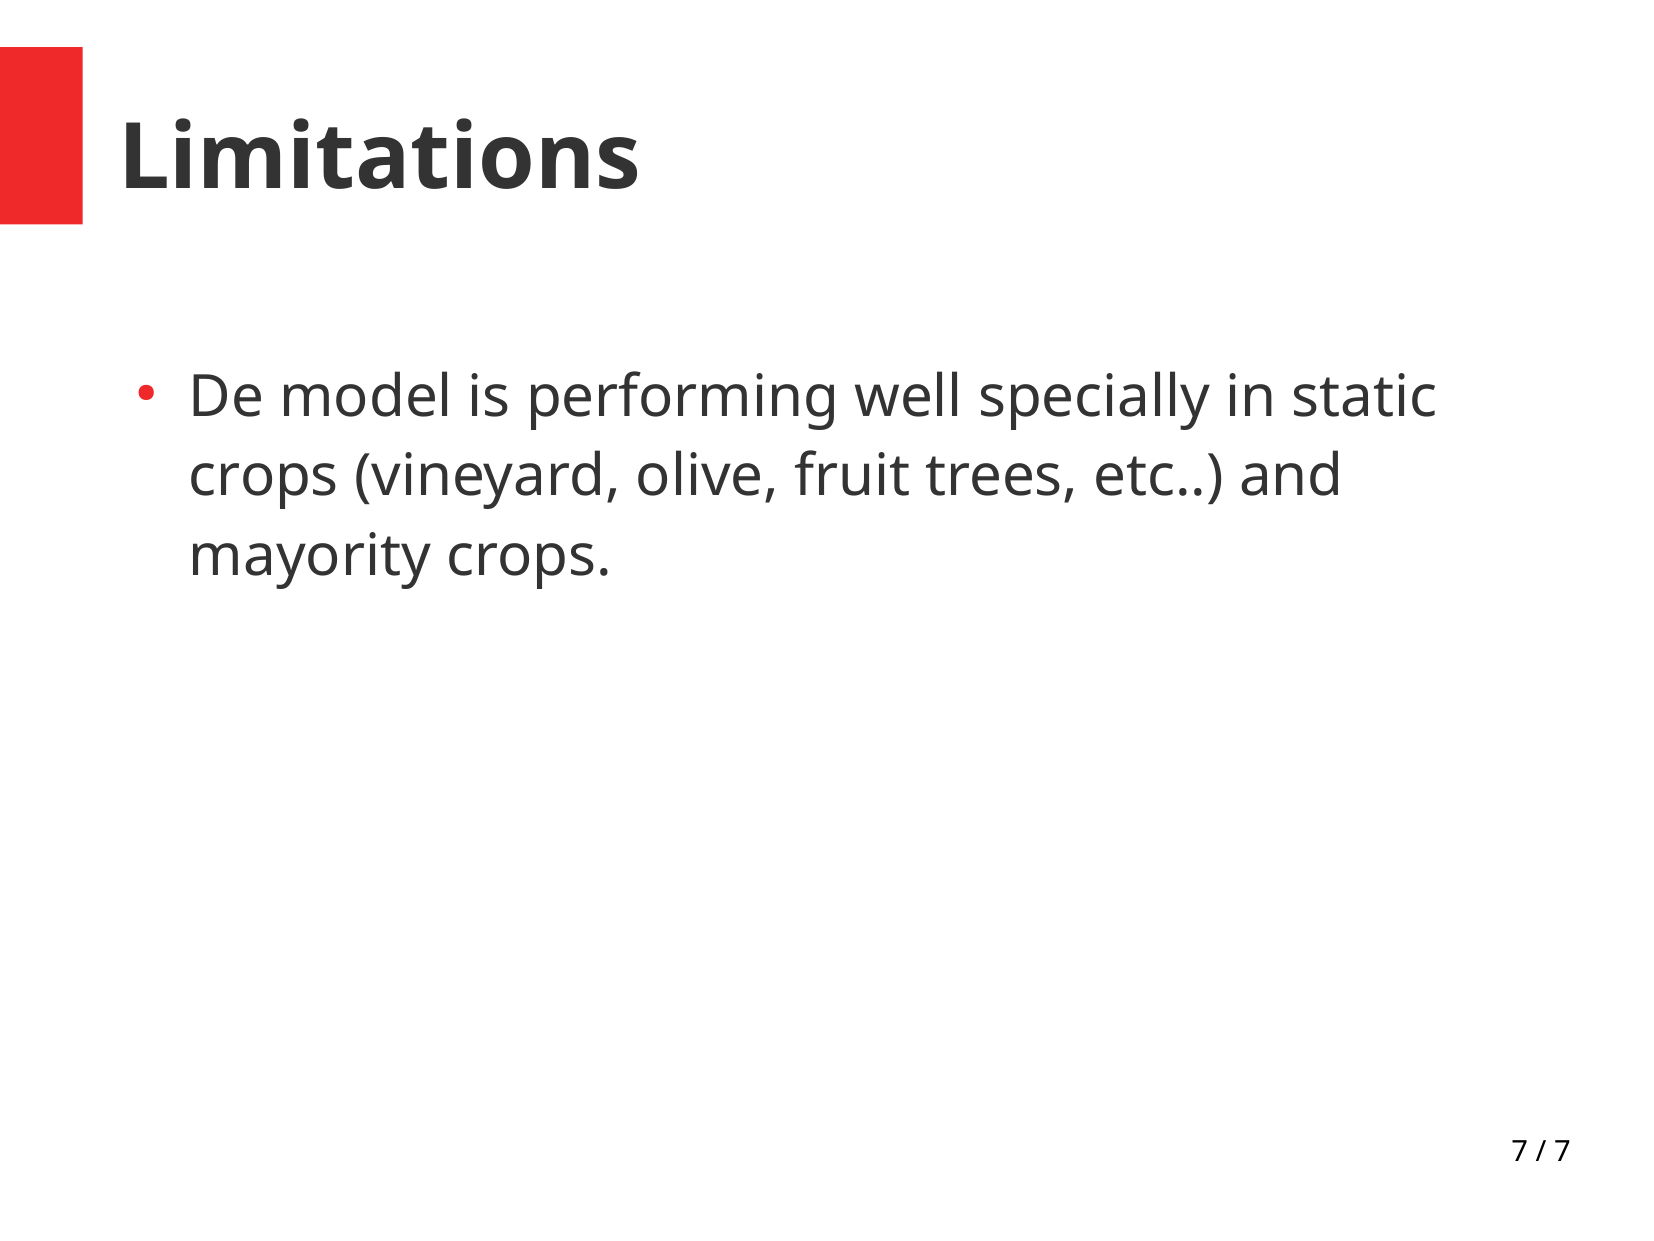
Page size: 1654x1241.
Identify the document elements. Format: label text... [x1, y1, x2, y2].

list De model is performing well specially in static crops (vineyard, olive, fruit trees, etc..) and mayority crops. [118, 354, 1536, 1074]
title Limitations [118, 49, 1571, 257]
